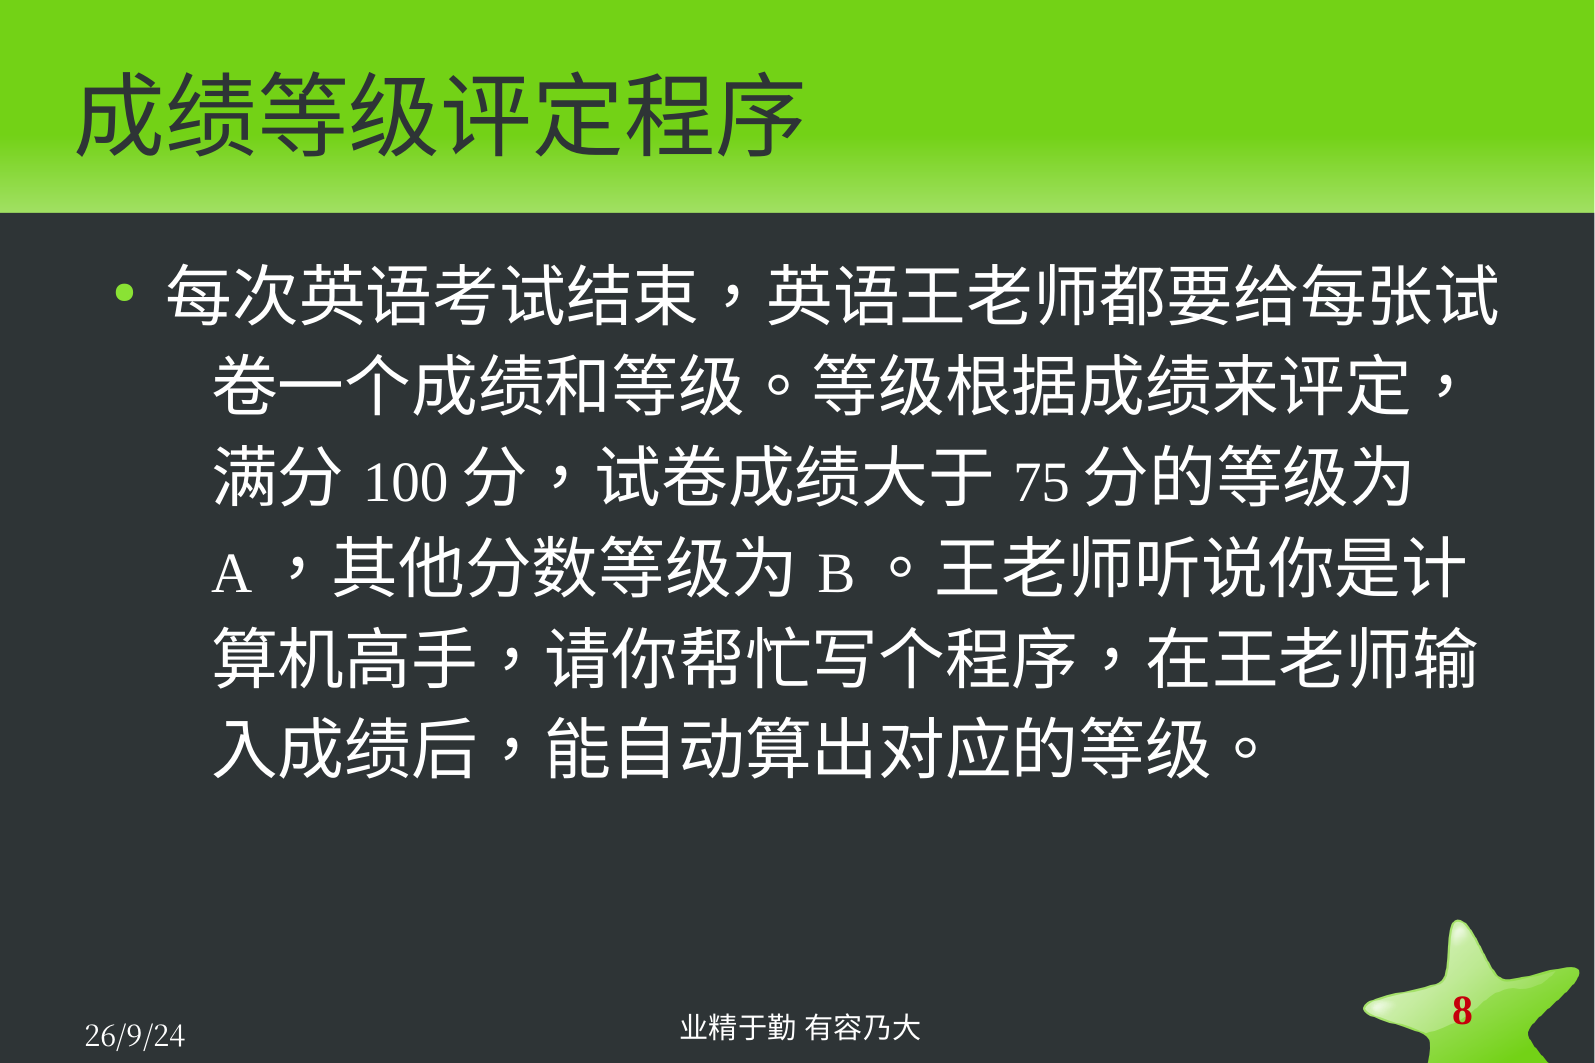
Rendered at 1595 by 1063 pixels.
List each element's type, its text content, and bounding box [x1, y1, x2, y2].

title 成绩等级评定程序 [74, 25, 1510, 203]
picture [0, 0, 1595, 1063]
list 每次英语考试结束，英语王老师都要给每张试卷一个成绩和等级。等级根据成绩来评定，满分100分，试卷成绩大于75分的等级为A，其他分数等级为B。王老师听说你是计算机高手，请你帮忙写个程序，在王老师输入成绩后，能自动算出对应的等级。 [79, 248, 1515, 951]
